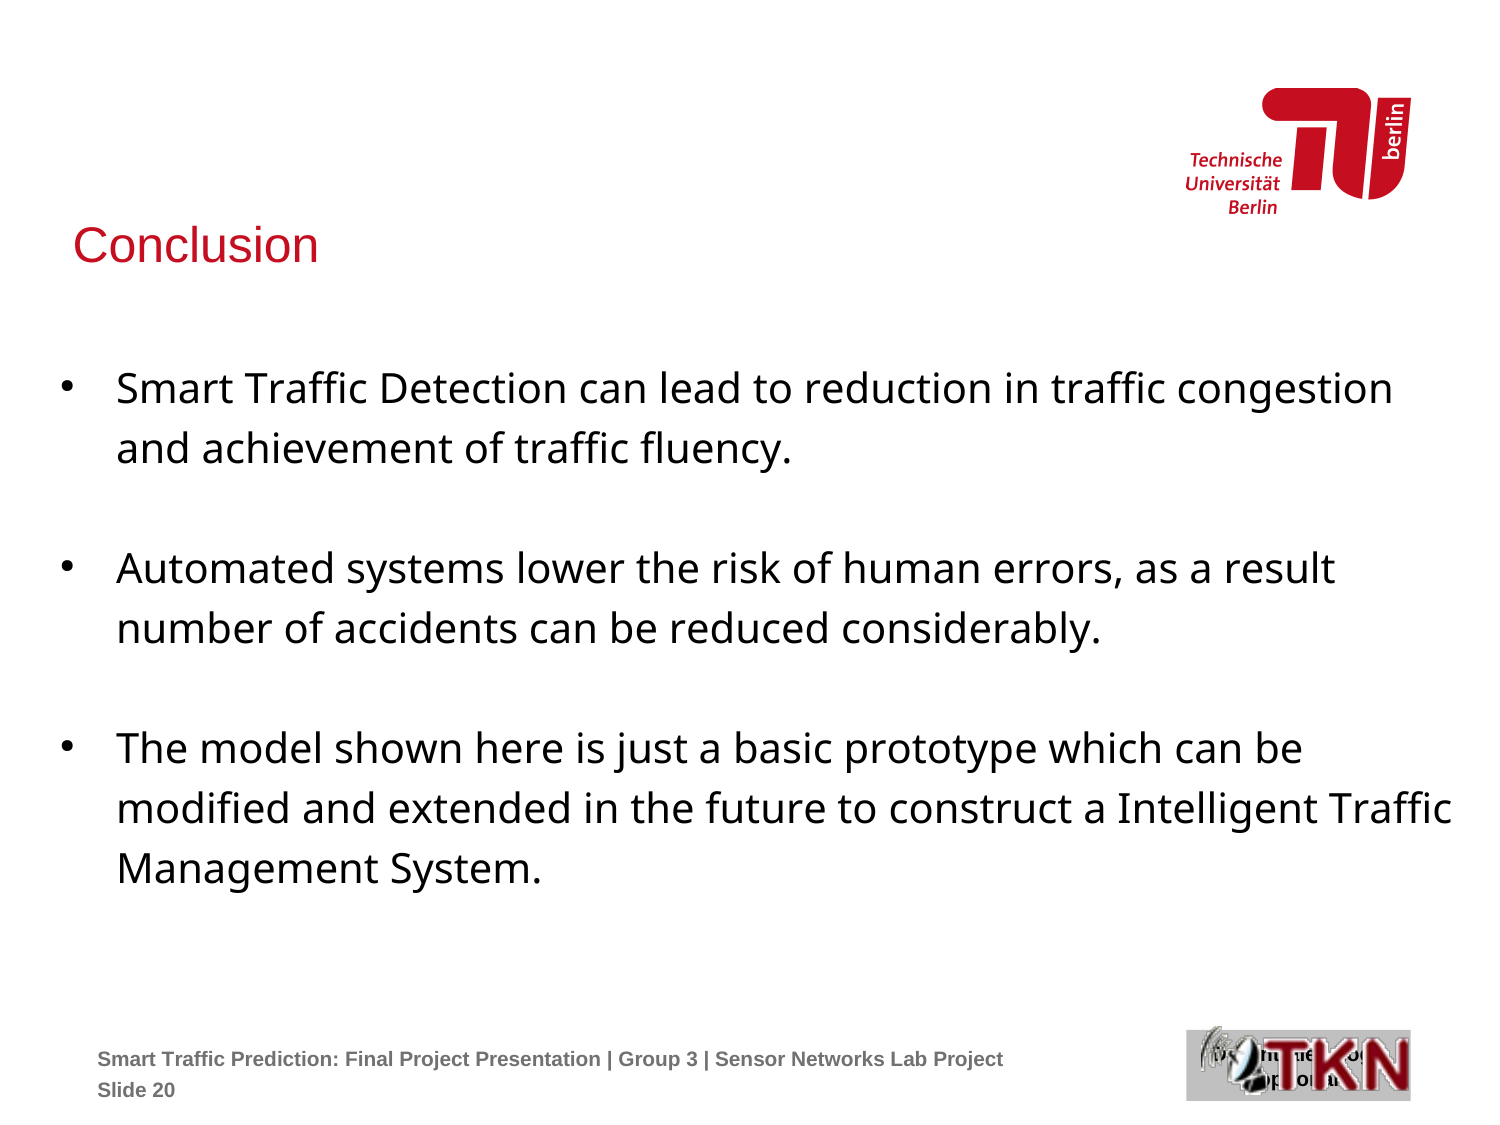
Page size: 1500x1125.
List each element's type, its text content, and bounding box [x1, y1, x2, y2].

text_box Slide <number> [15, 1076, 1231, 1102]
text_box Smart Traffic Detection can lead to reduction in traffic congestion and achievement of traffic fluency. Automated systems lower the risk of human errors, as a result number of accidents can be reduced considerably. The model shown here is just a basic prototype which can be modified and extended in the future to construct a Intelligent Traffic Management System. [45, 345, 1471, 890]
picture [1186, 88, 1411, 214]
picture [1201, 1026, 1411, 1096]
title Conclusion [72, 210, 1396, 273]
text_box Smart Traffic Prediction: Final Project Presentation | Group 3 | Sensor Networks Lab Project [15, 1046, 1201, 1072]
